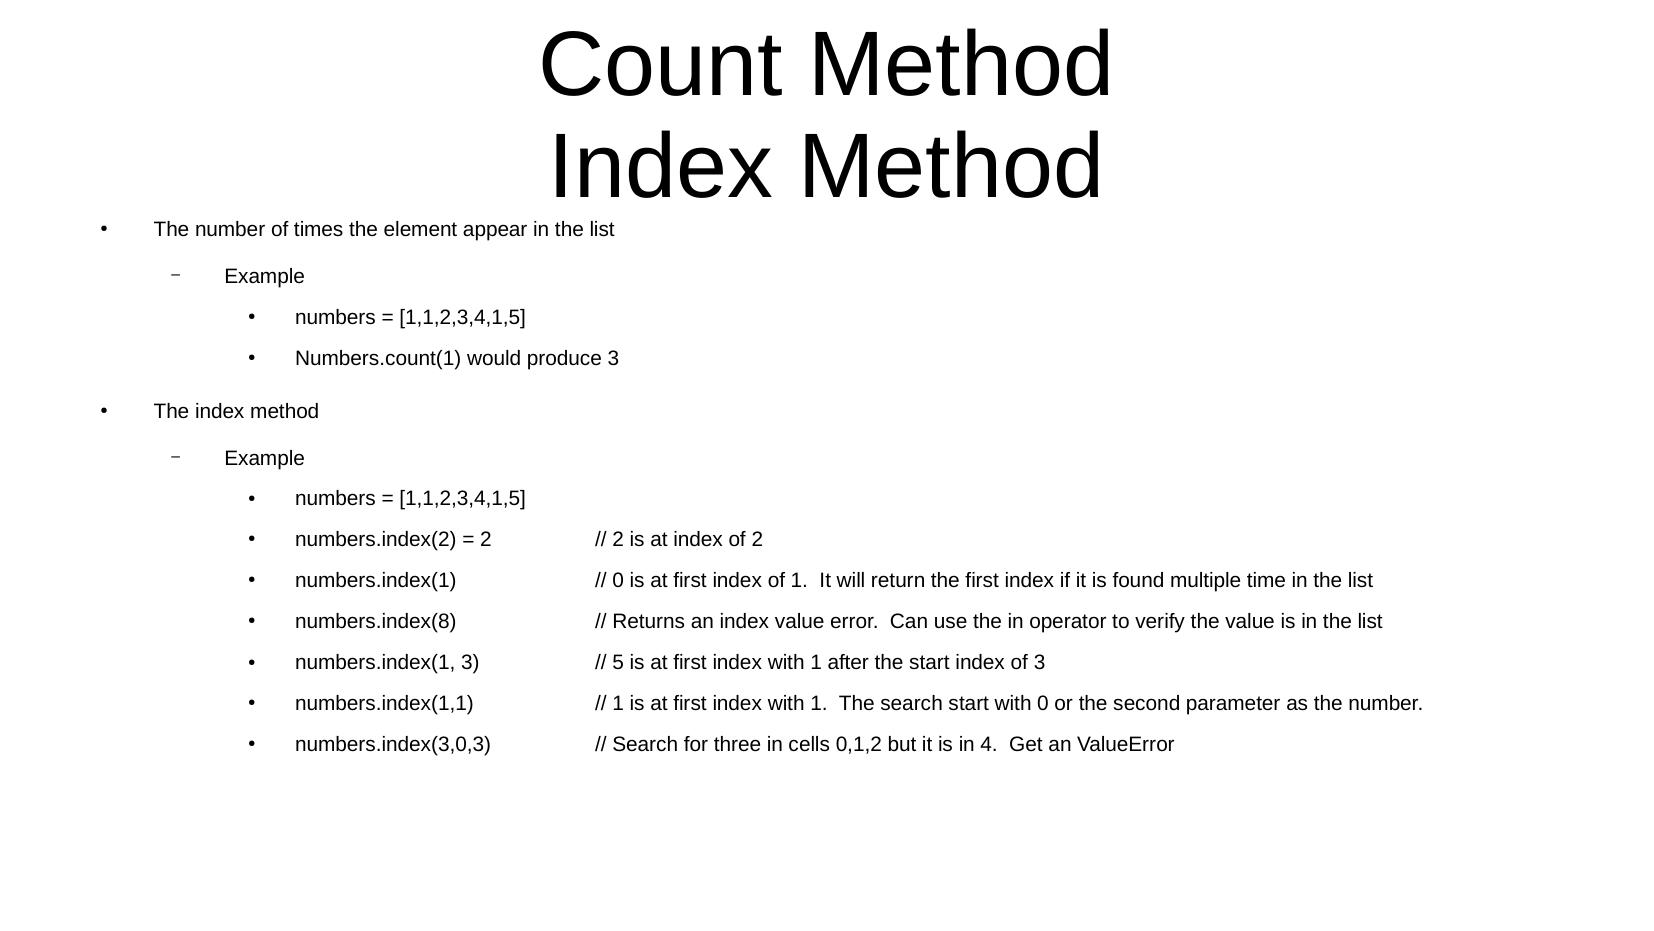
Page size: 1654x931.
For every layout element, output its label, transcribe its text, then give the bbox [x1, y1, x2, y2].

list The number of times the element appear in the list Example numbers = [1,1,2,3,4,1,5] Numbers.count(1) would produce 3 The index method Example numbers = [1,1,2,3,4,1,5] numbers.index(2) = 2 // 2 is at index of 2 numbers.index(1) // 0 is at first index of 1. It will return the first index if it is found multiple time in the list numbers.index(8) // Returns an index value error. Can use the in operator to verify the value is in the list numbers.index(1, 3) // 5 is at first index with 1 after the start index of 3 numbers.index(1,1) // 1 is at first index with 1. The search start with 0 or the second parameter as the number. numbers.index(3,0,3) // Search for three in cells 0,1,2 but it is in 4. Get an ValueError [82, 217, 1576, 916]
title Count Method Index Method [82, 12, 1571, 217]
